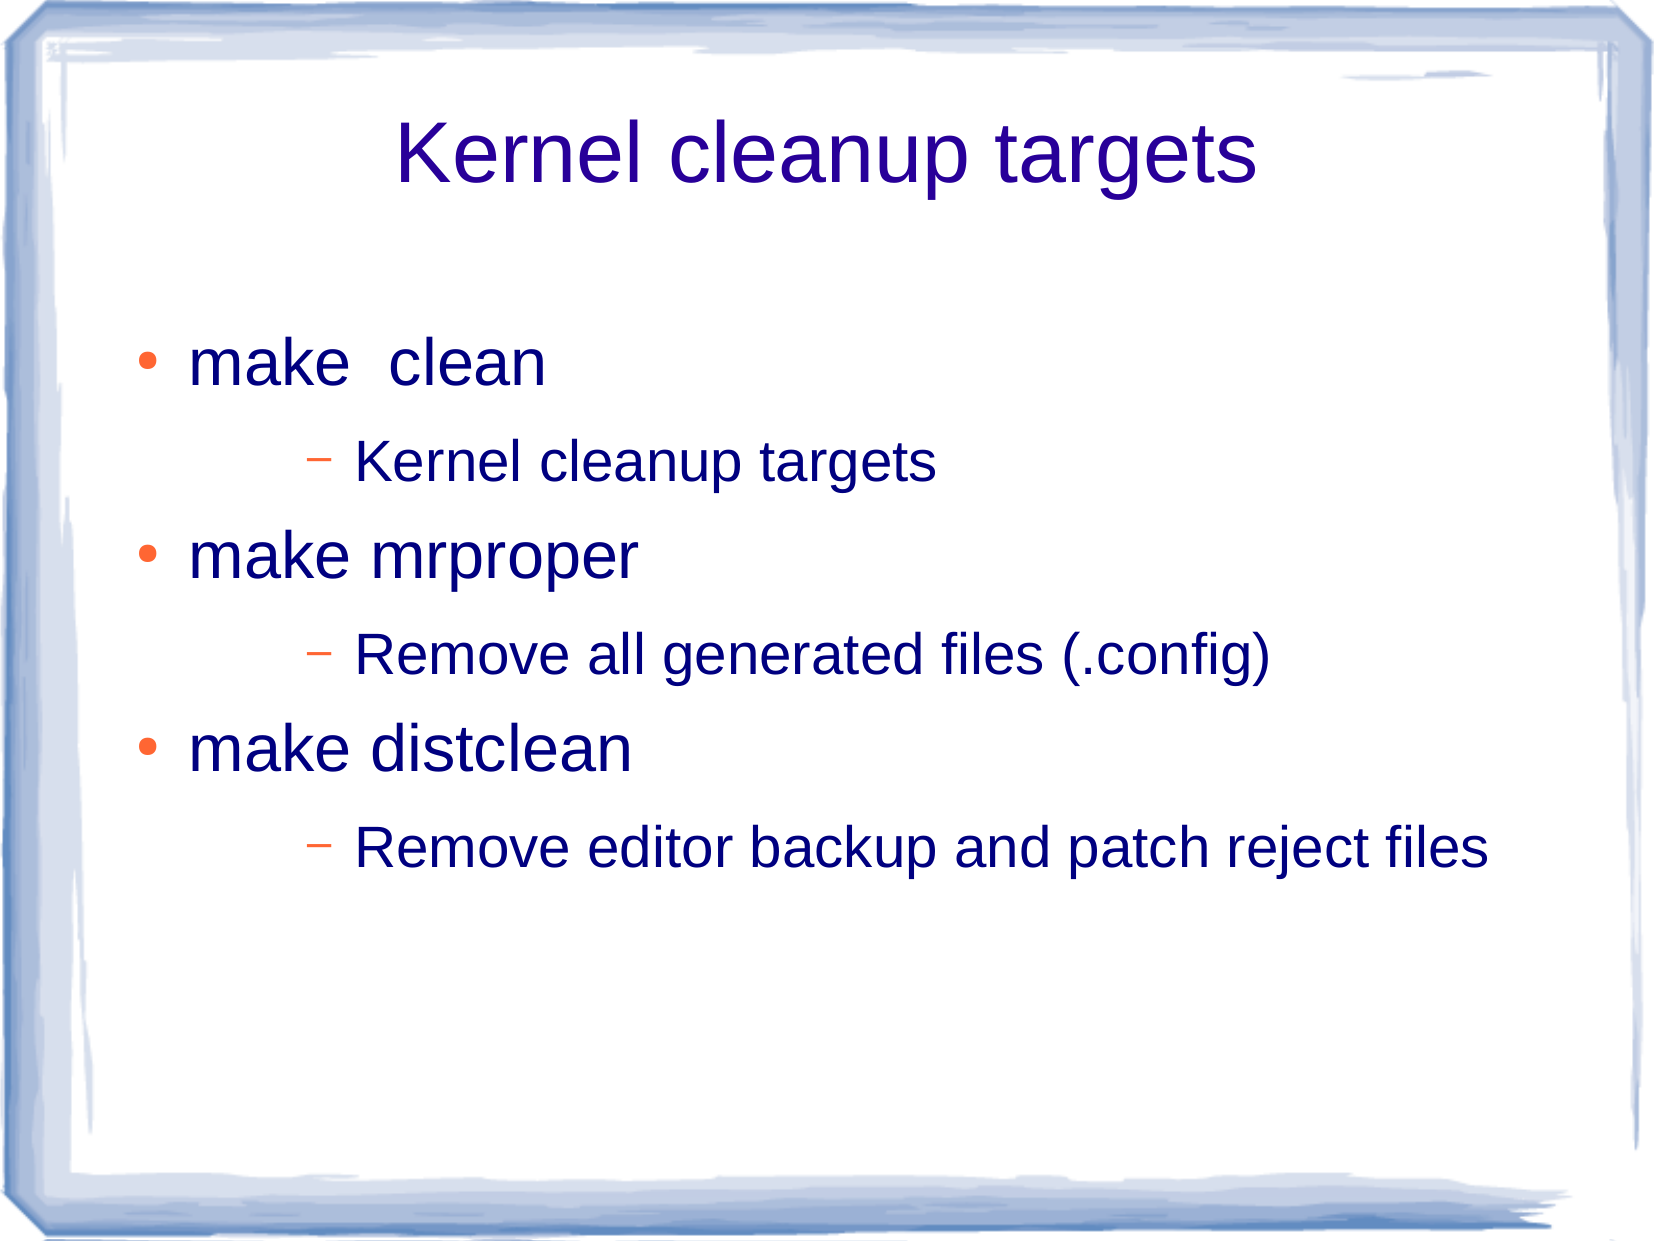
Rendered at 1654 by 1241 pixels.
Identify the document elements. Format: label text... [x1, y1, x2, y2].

list make clean Kernel cleanup targets make mrproper Remove all generated files (.config) make distclean Remove editor backup and patch reject files [118, 324, 1571, 1045]
picture [0, 0, 1654, 1241]
title Kernel cleanup targets [82, 49, 1571, 257]
